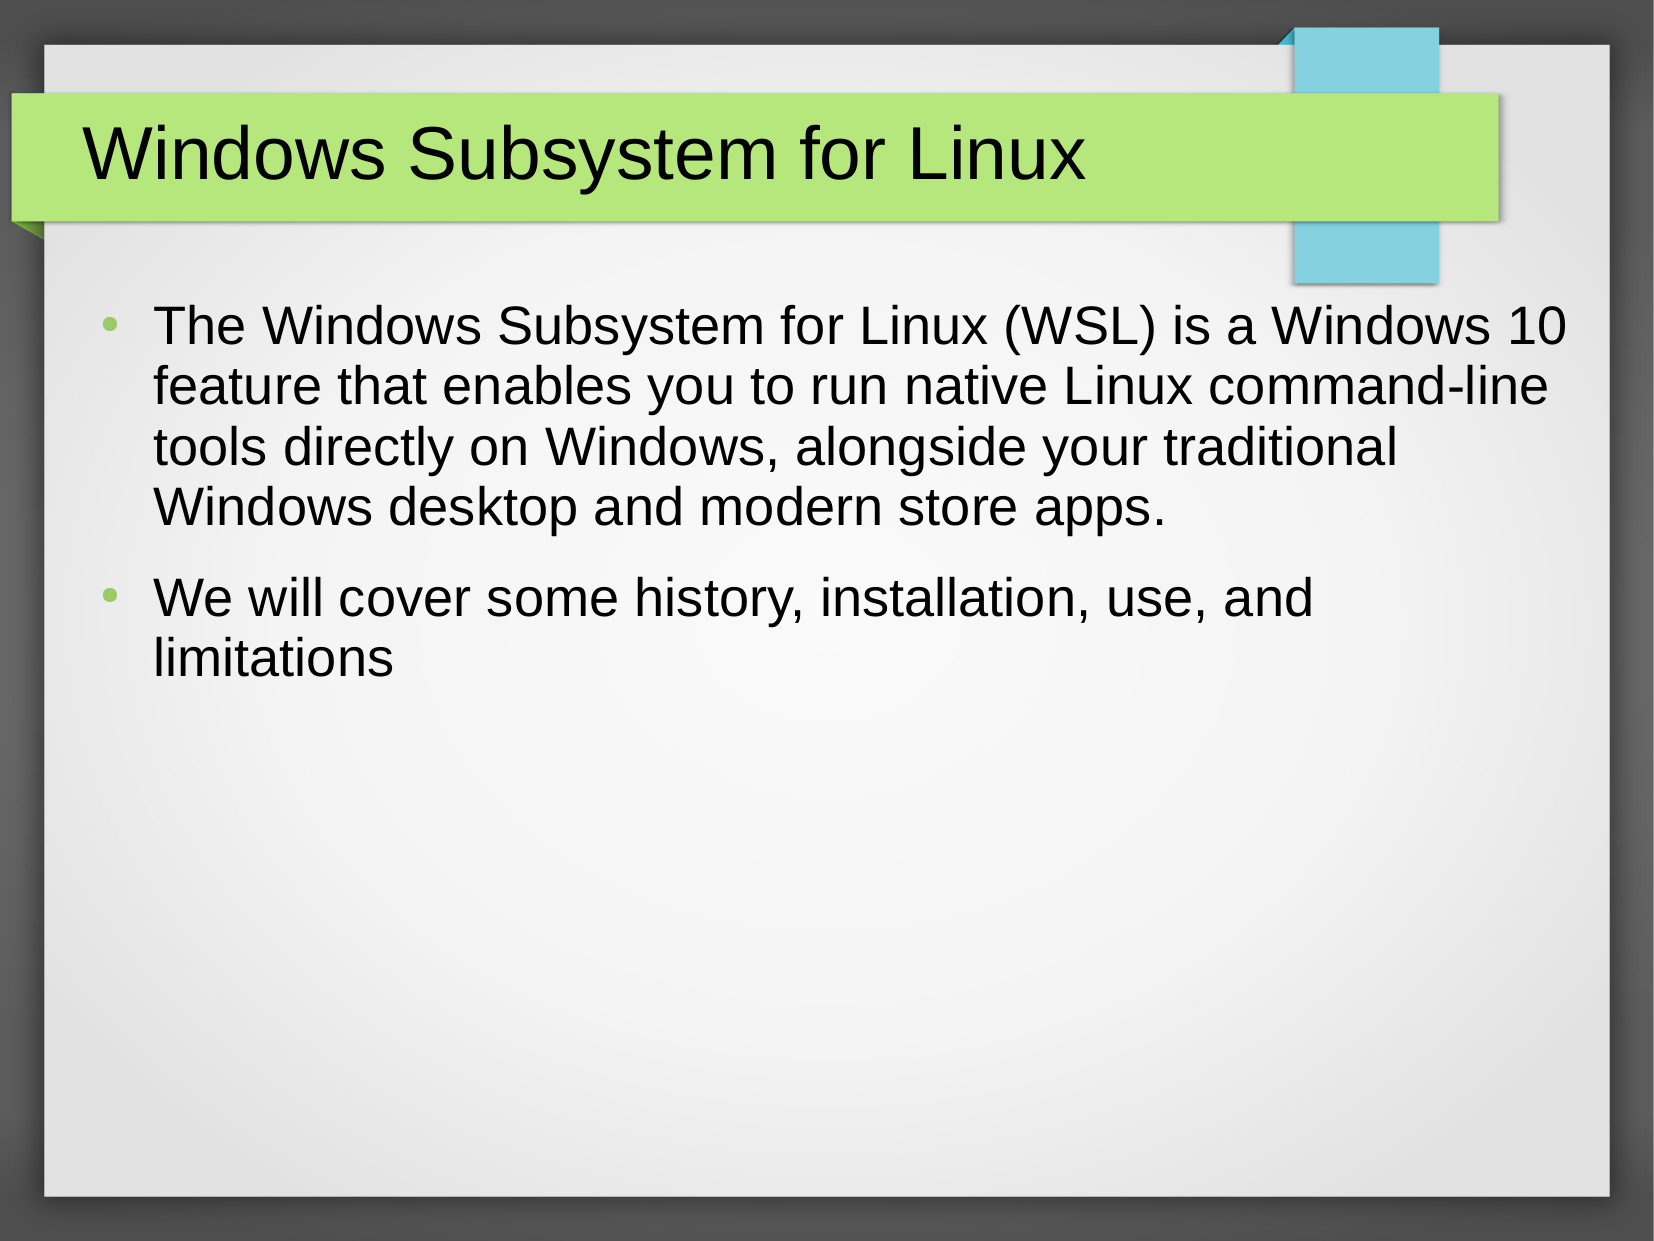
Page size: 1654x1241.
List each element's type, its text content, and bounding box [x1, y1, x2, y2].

title Windows Subsystem for Linux [82, 94, 1264, 213]
picture [0, 0, 1654, 1241]
list The Windows Subsystem for Linux (WSL) is a Windows 10 feature that enables you to run native Linux command-line tools directly on Windows, alongside your traditional Windows desktop and modern store apps. We will cover some history, installation, use, and limitations [82, 295, 1571, 1015]
